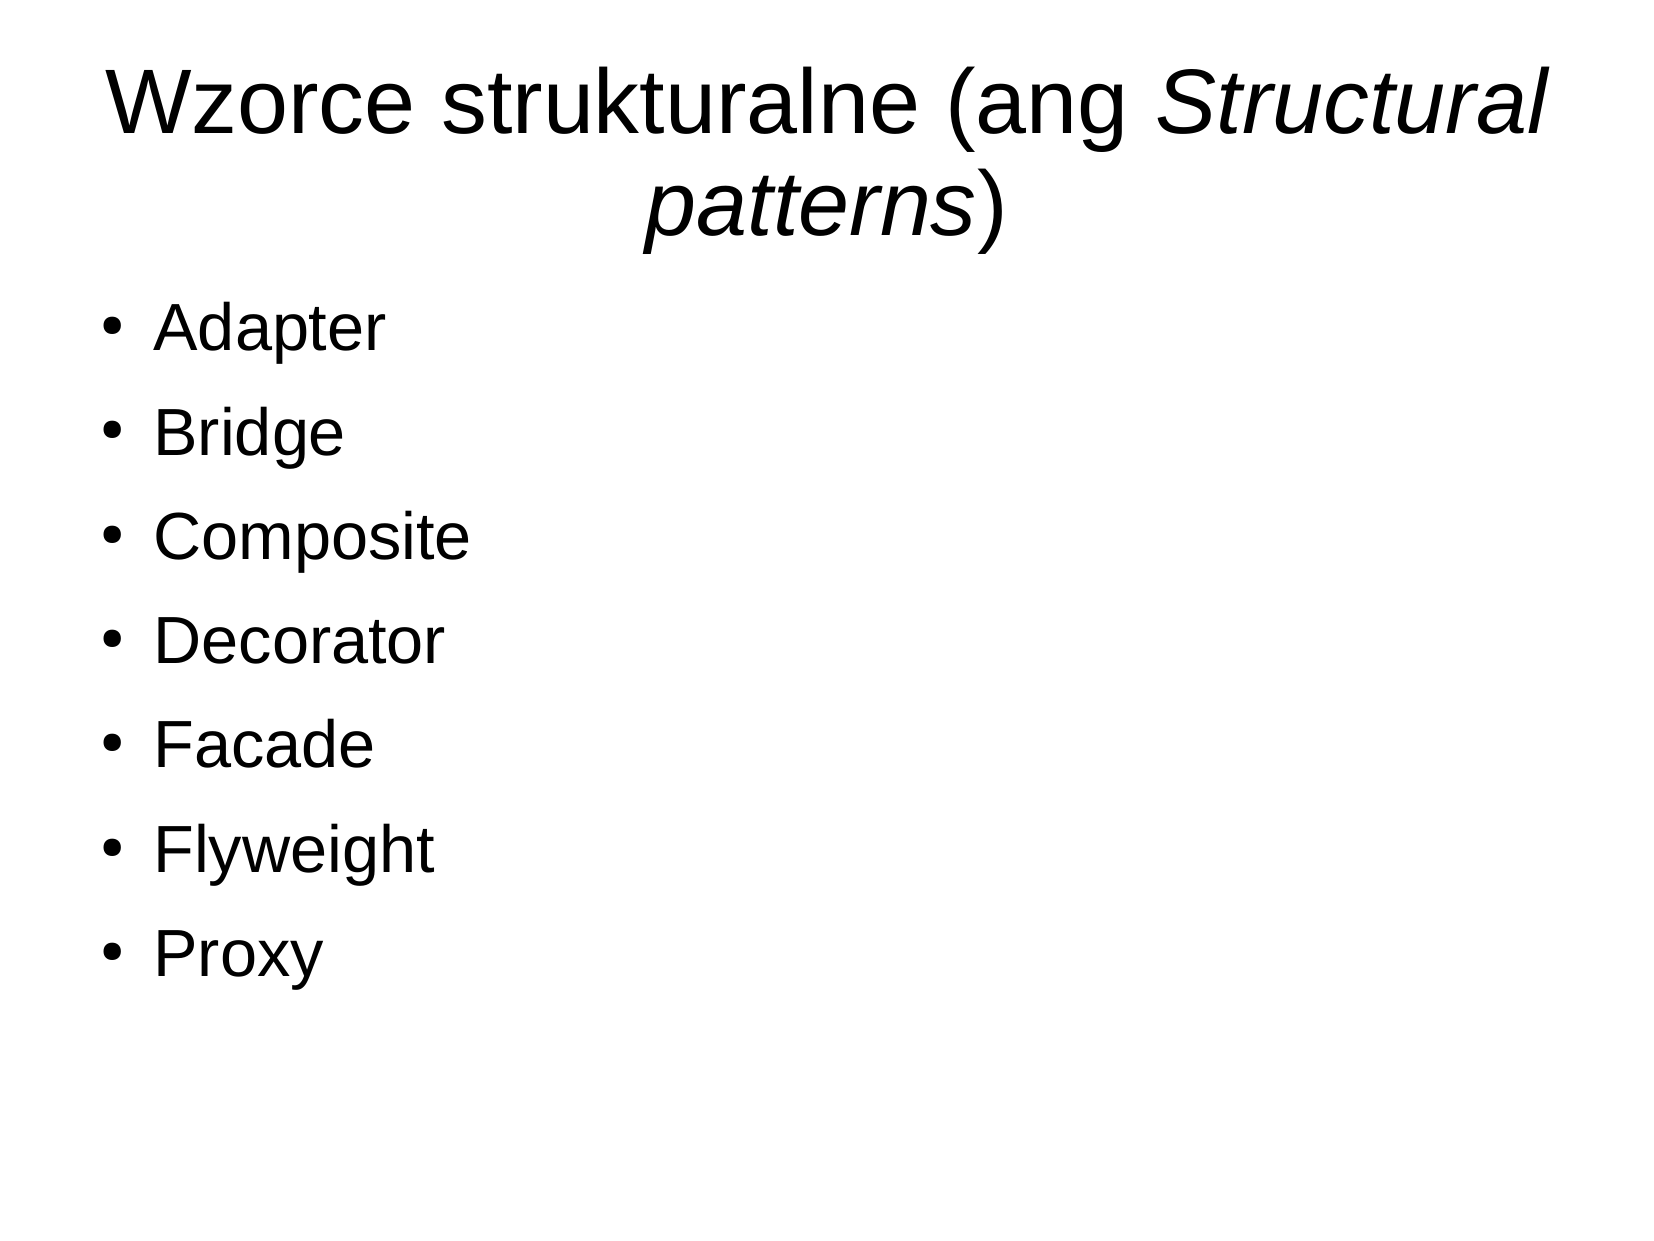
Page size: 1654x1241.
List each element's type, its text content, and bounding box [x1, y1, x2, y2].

title Wzorce strukturalne (ang Structural patterns) [82, 49, 1571, 257]
list Adapter Bridge Composite Decorator Facade Flyweight Proxy [82, 290, 1571, 1010]
